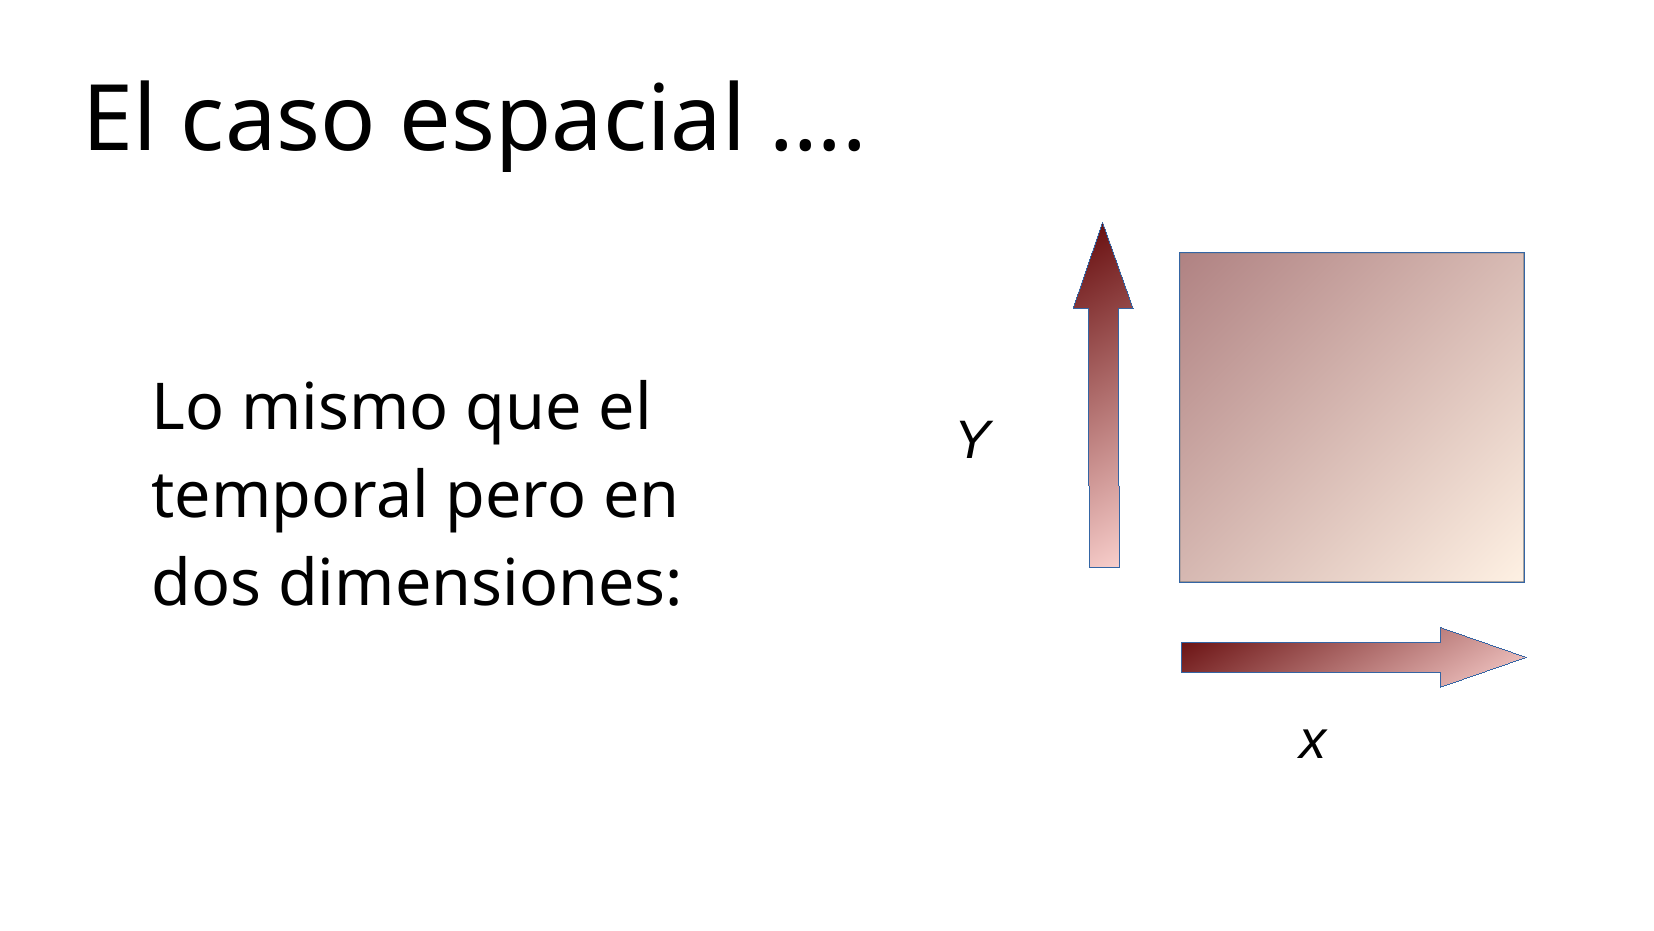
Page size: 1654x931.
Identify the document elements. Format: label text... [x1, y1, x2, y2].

title El caso espacial …. [82, 37, 1571, 193]
text_box x [1284, 702, 1405, 856]
list Lo mismo que el temporal pero en dos dimensiones: [82, 360, 691, 630]
text_box [1181, 627, 1527, 688]
text_box Y [939, 402, 1060, 526]
text_box [1073, 222, 1134, 568]
text_box [1179, 252, 1525, 583]
